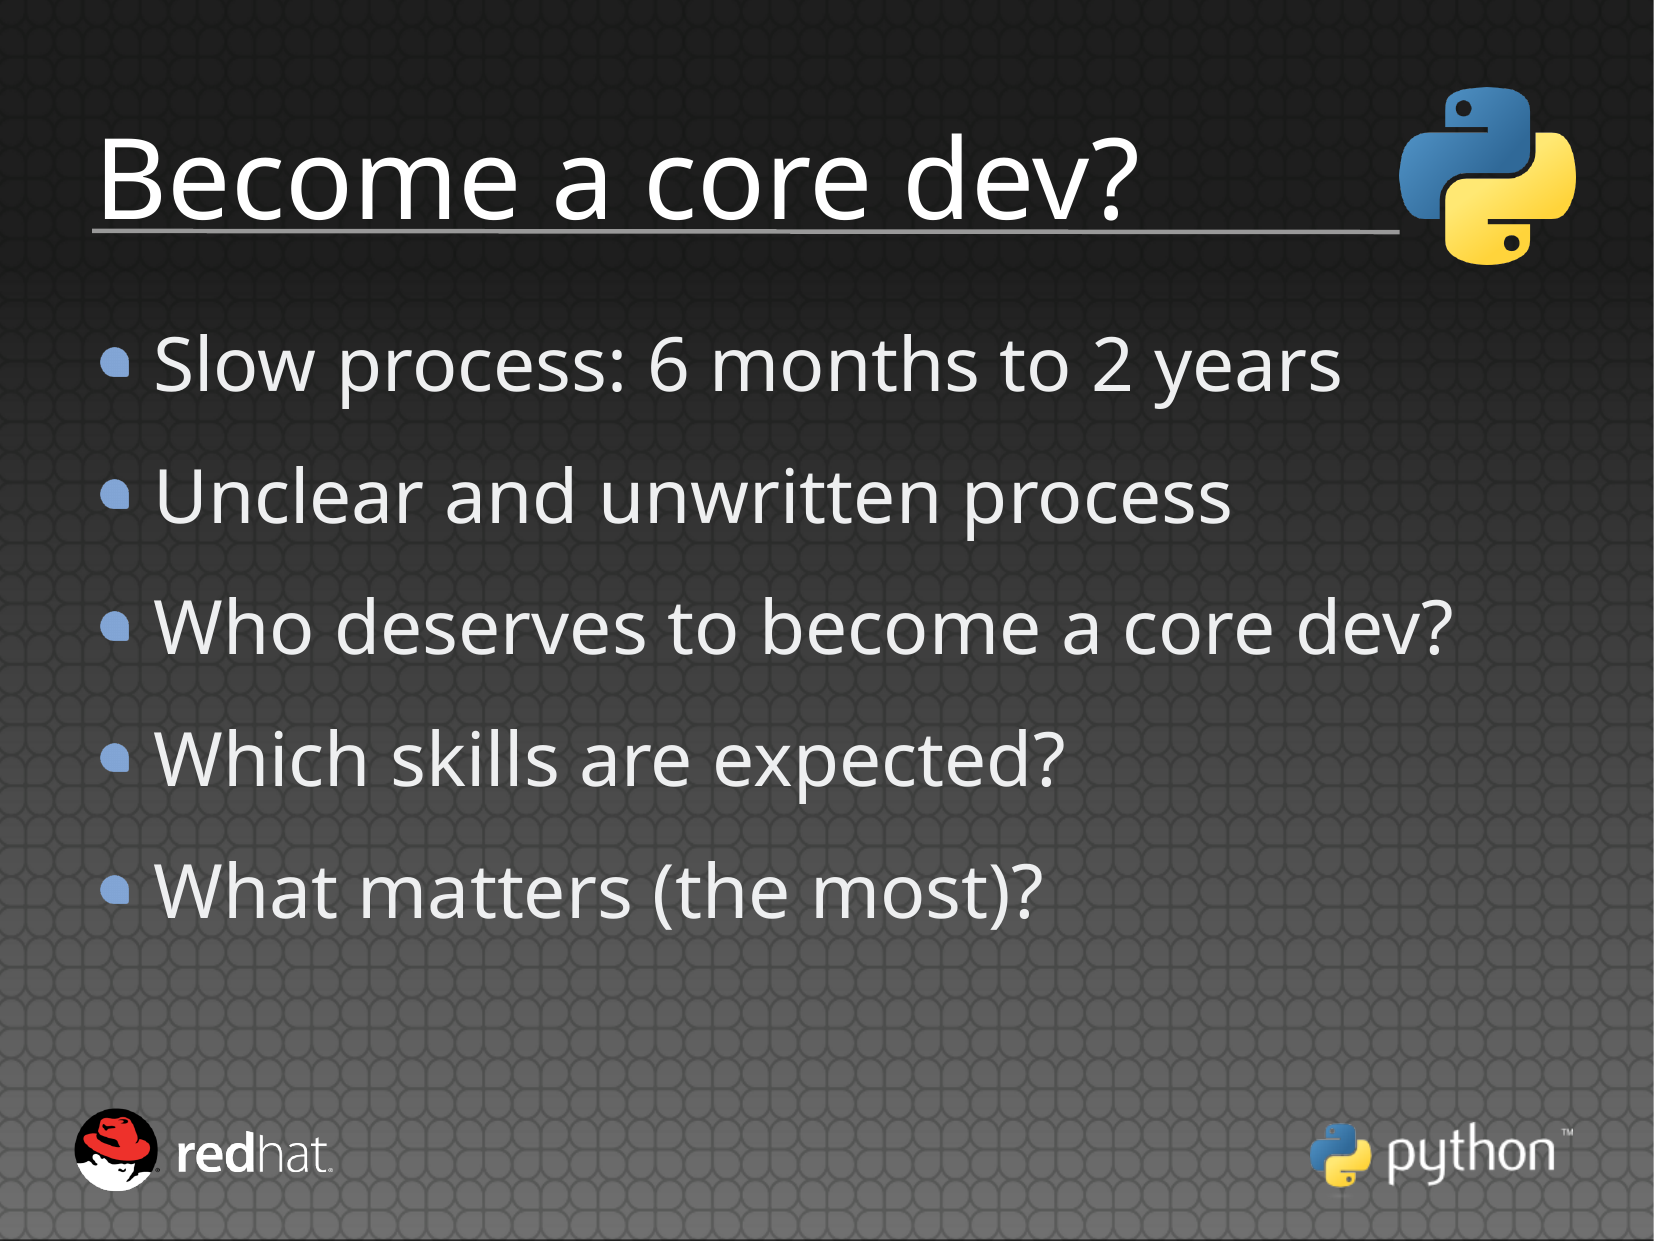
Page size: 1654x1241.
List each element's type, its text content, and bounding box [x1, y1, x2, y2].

list Slow process: 6 months to 2 years Unclear and unwritten process Who deserves to become a core dev? Which skills are expected? What matters (the most)? [82, 311, 1571, 1051]
picture [0, 0, 1654, 1241]
title Become a core dev? [94, 100, 1426, 251]
